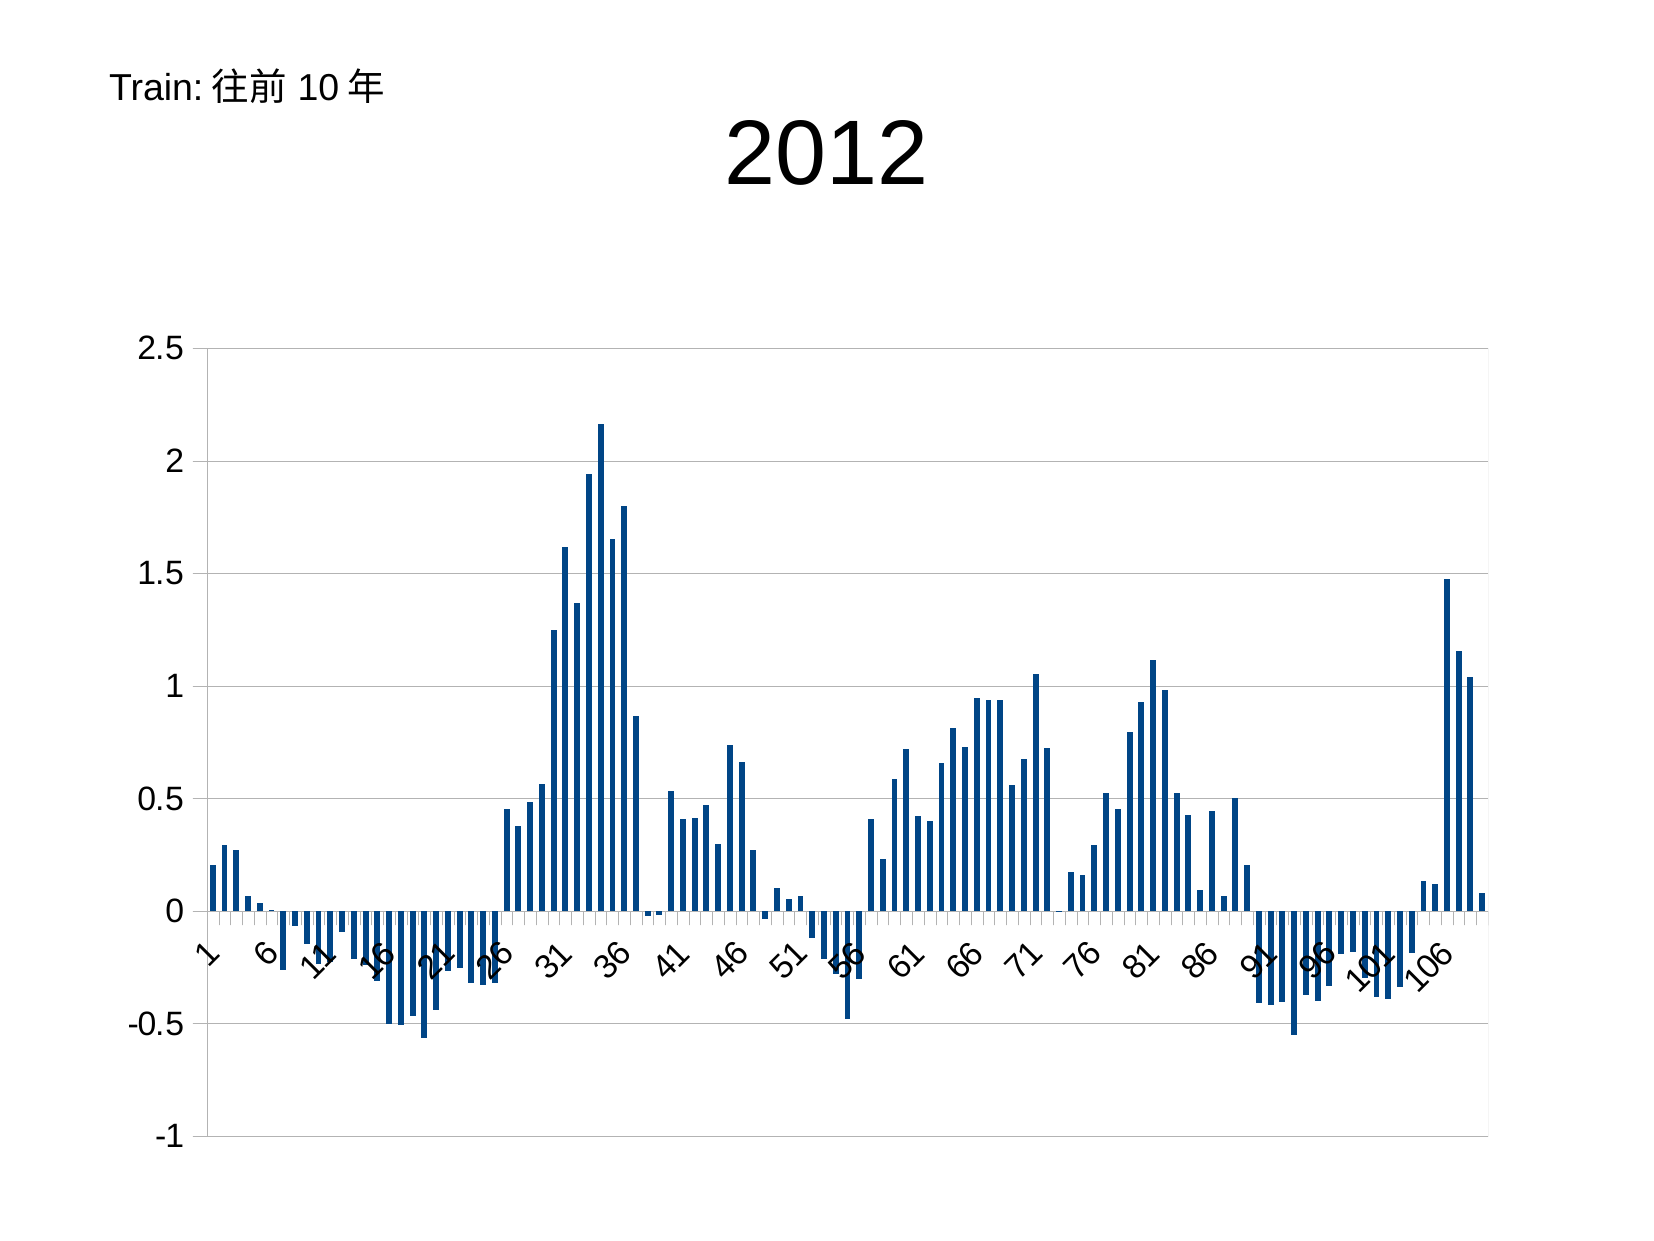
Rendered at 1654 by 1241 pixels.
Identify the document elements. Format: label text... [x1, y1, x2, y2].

picture [127, 329, 1489, 1158]
title 2012 [82, 49, 1571, 257]
text_box Train:往前10年 [94, 49, 497, 109]
